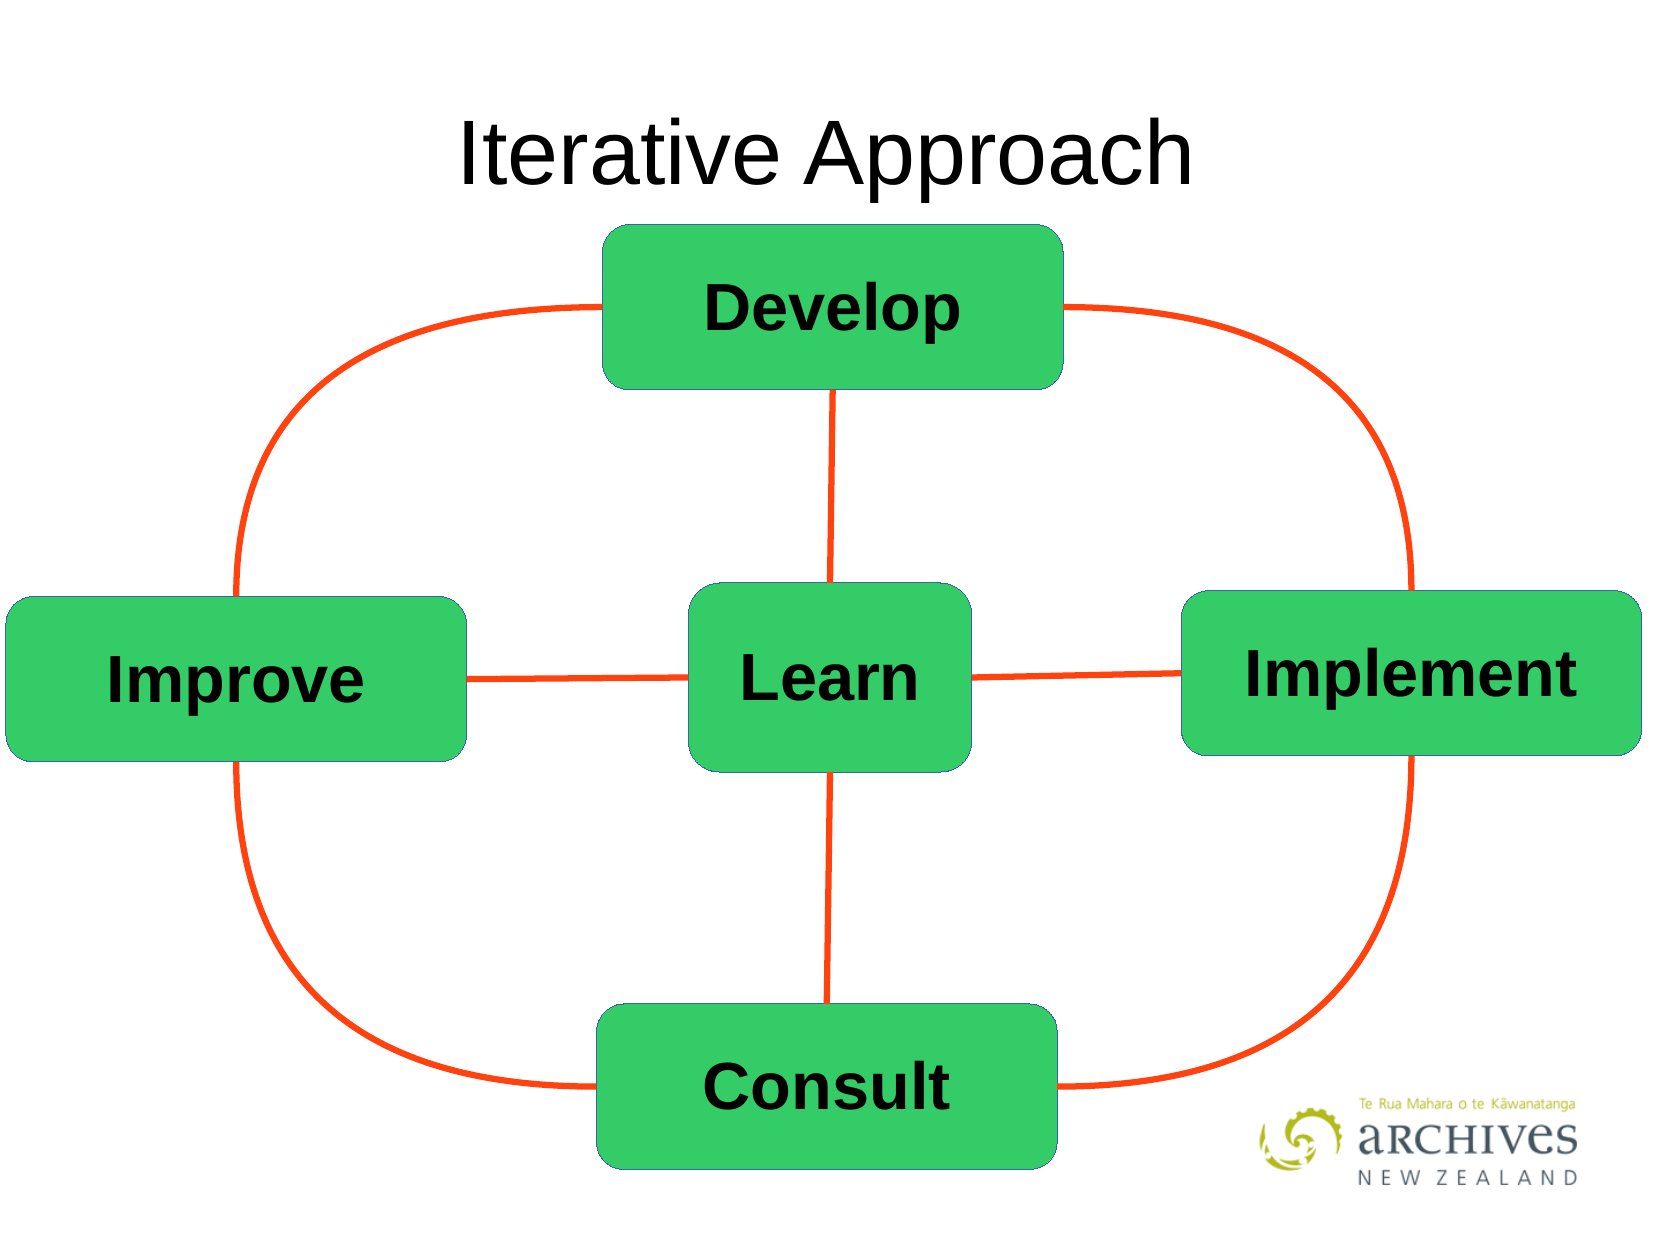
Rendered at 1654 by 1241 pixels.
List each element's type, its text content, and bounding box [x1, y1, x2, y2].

picture [1234, 1071, 1629, 1213]
text_box Improve [5, 596, 467, 762]
text_box Implement [1181, 590, 1642, 756]
title Iterative Approach [82, 49, 1571, 257]
text_box Consult [596, 1003, 1058, 1170]
text_box Develop [602, 224, 1064, 390]
text_box Learn [688, 582, 972, 773]
